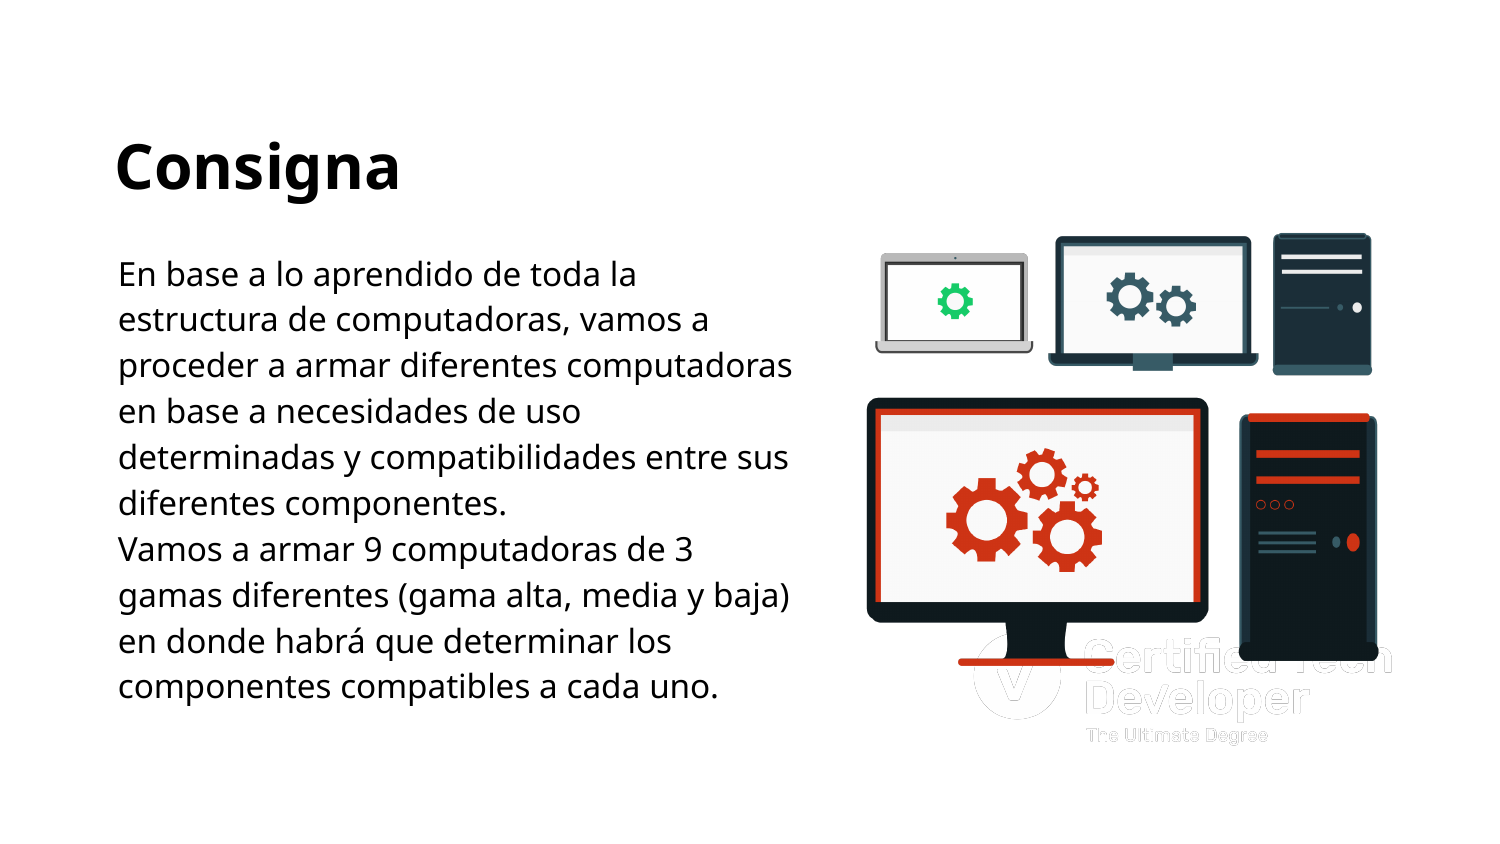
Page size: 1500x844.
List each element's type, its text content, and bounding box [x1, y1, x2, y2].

text_box Consigna [101, 99, 613, 240]
text_box En base a lo aprendido de toda la estructura de computadoras, vamos a proceder a armar diferentes computadoras en base a necesidades de uso determinadas y compatibilidades entre sus diferentes componentes. Vamos a armar 9 computadoras de 3 gamas diferentes (gama alta, media y baja) en donde habrá que determinar los componentes compatibles a cada uno. [102, 239, 800, 665]
picture [683, 157, 1500, 778]
